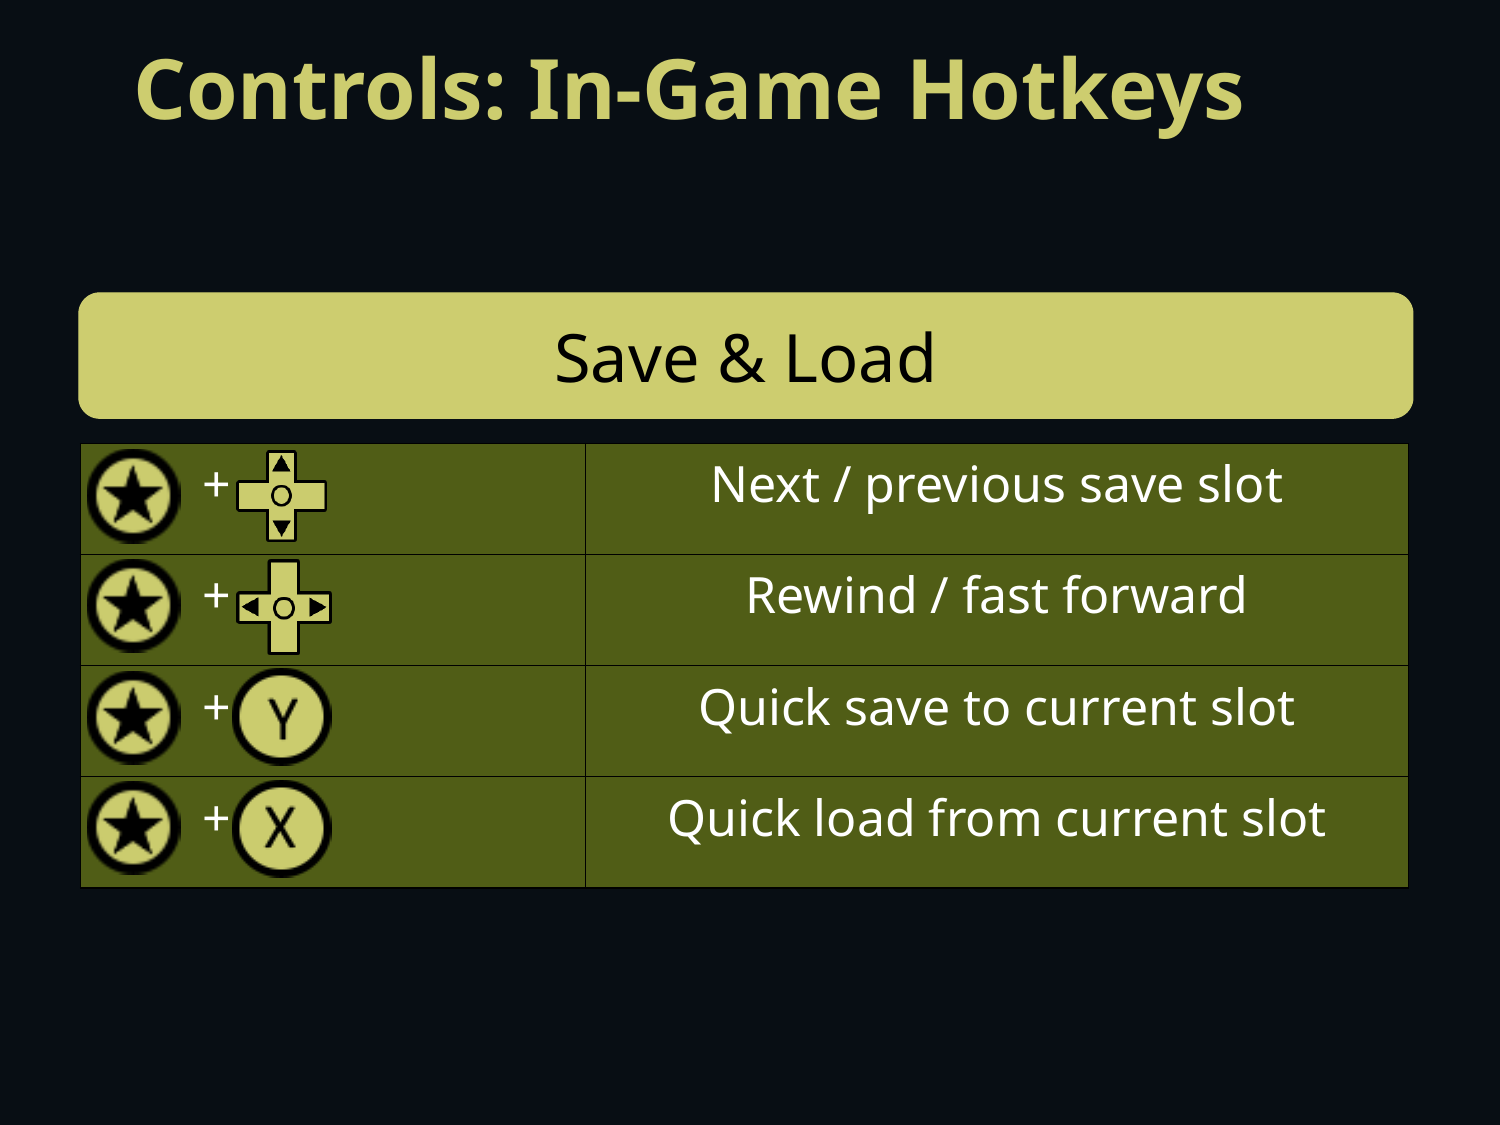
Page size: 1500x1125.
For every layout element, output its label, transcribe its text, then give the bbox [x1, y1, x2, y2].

table_cell + [81, 777, 585, 887]
picture [232, 668, 332, 766]
text_box Controls: In-Game Hotkeys [118, 23, 1348, 152]
picture [87, 449, 181, 544]
text_box Save & Load [78, 292, 1413, 419]
picture [87, 559, 181, 653]
picture [87, 781, 181, 875]
table_cell + [81, 666, 585, 776]
table_header Next / previous save slot [586, 444, 1408, 554]
table_header + [81, 444, 585, 554]
table_cell Quick save to current slot [586, 666, 1408, 776]
table_cell + [81, 555, 585, 665]
picture [232, 780, 332, 878]
table_cell Rewind / fast forward [586, 555, 1408, 665]
picture [236, 450, 327, 542]
picture [236, 559, 332, 655]
picture [87, 671, 181, 765]
table_cell Quick load from current slot [586, 777, 1408, 887]
